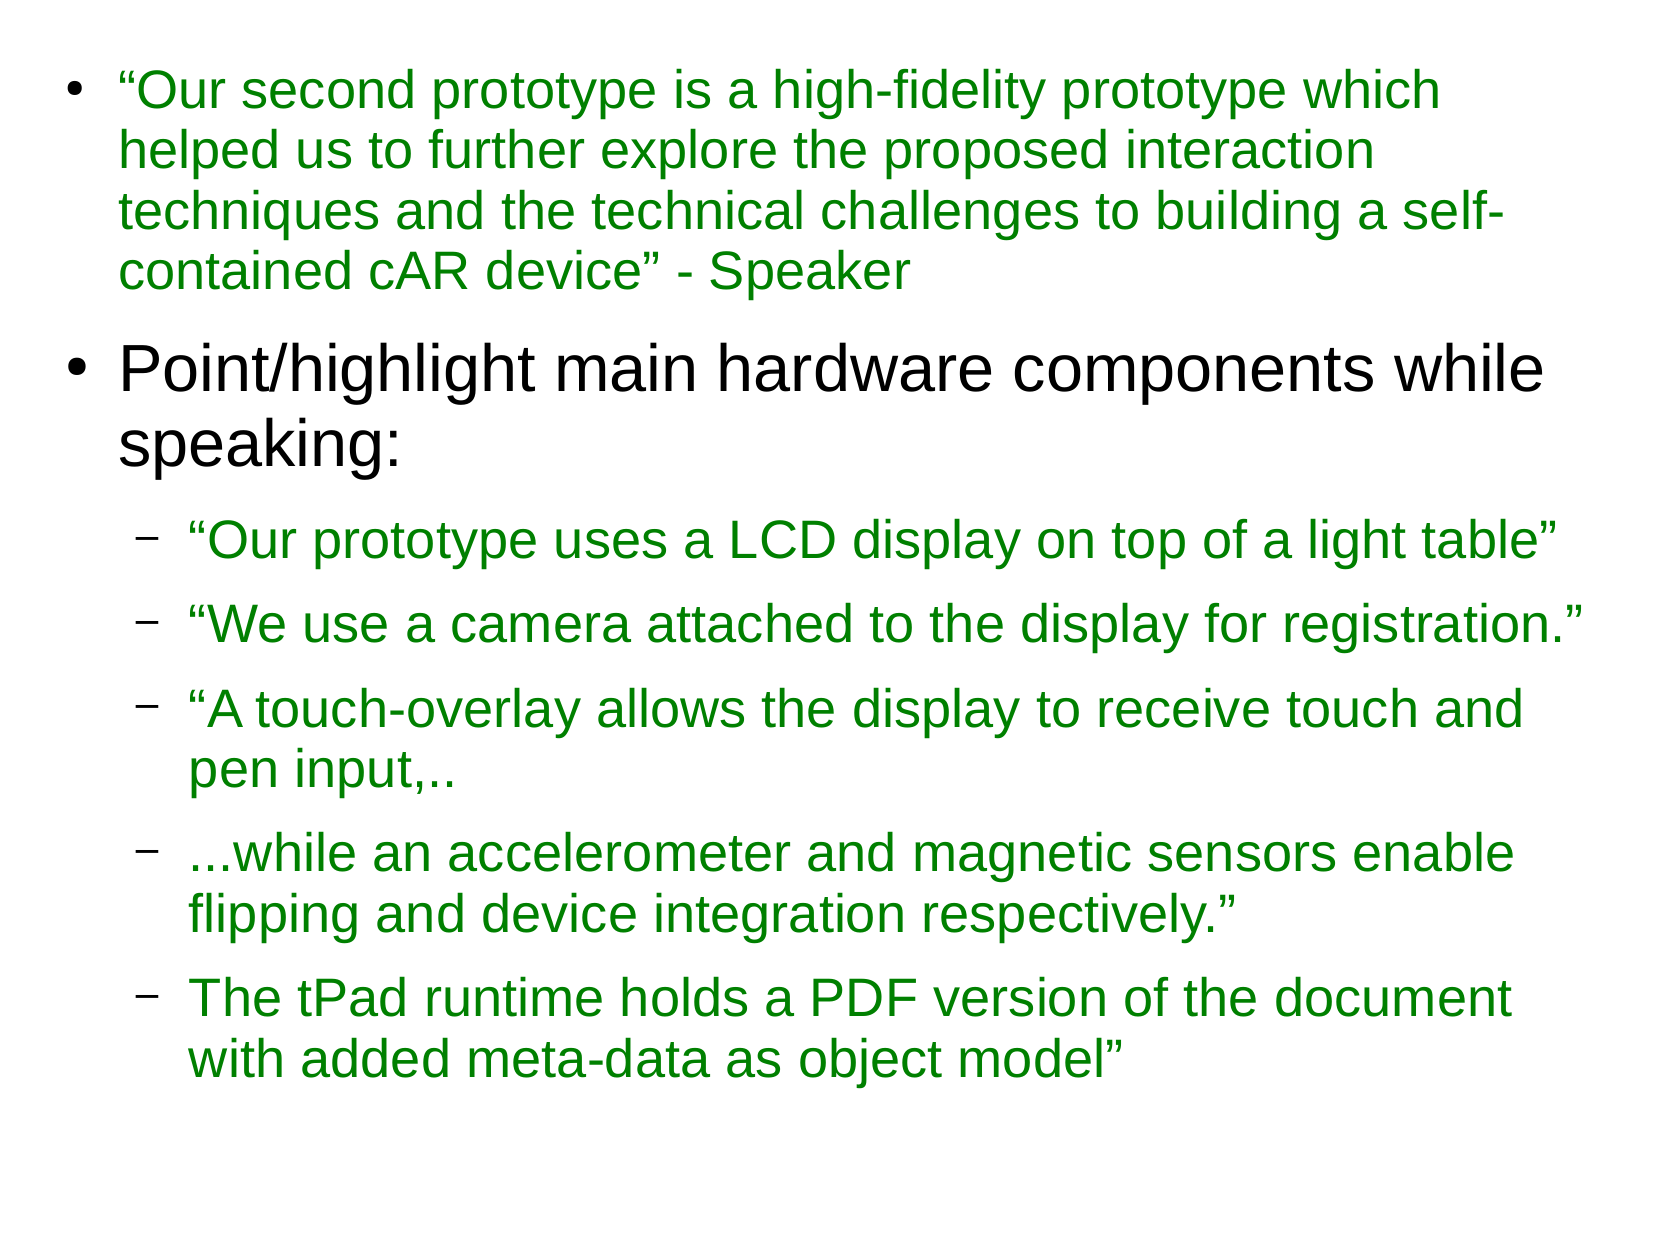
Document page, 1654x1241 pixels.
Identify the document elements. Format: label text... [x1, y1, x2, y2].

list “Our second prototype is a high-fidelity prototype which helped us to further explore the proposed interaction techniques and the technical challenges to building a self-contained cAR device” - Speaker Point/highlight main hardware components while speaking: “Our prototype uses a LCD display on top of a light table” “We use a camera attached to the display for registration.” “A touch-overlay allows the display to receive touch and pen input,.. ...while an accelerometer and magnetic sensors enable flipping and device integration respectively.” The tPad runtime holds a PDF version of the document with added meta-data as object model” [47, 59, 1619, 1088]
